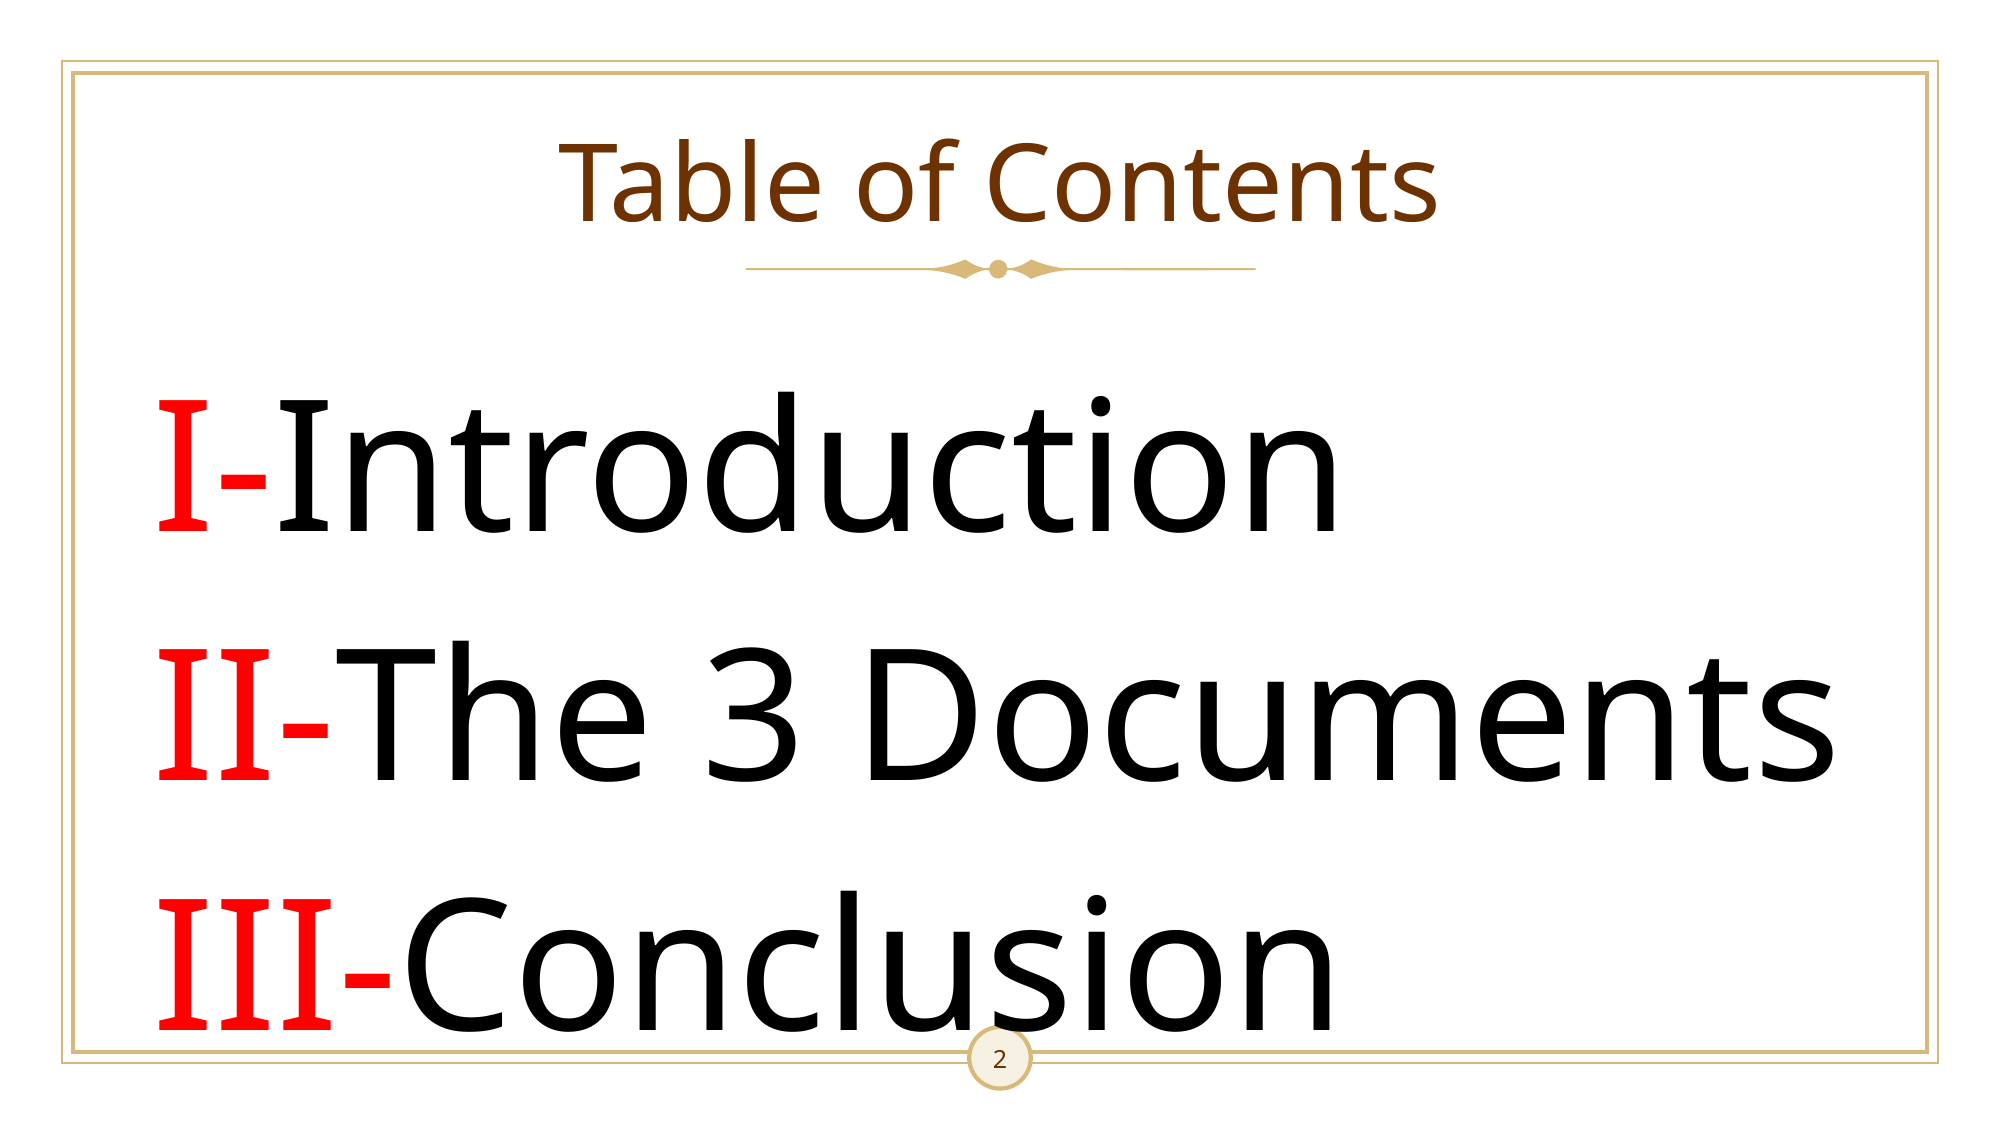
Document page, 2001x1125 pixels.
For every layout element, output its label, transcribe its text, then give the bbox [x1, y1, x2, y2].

text_box I-Introduction II-The 3 Documents III-Conclusion [137, 327, 1904, 1125]
title Table of Contents [137, 107, 1863, 256]
